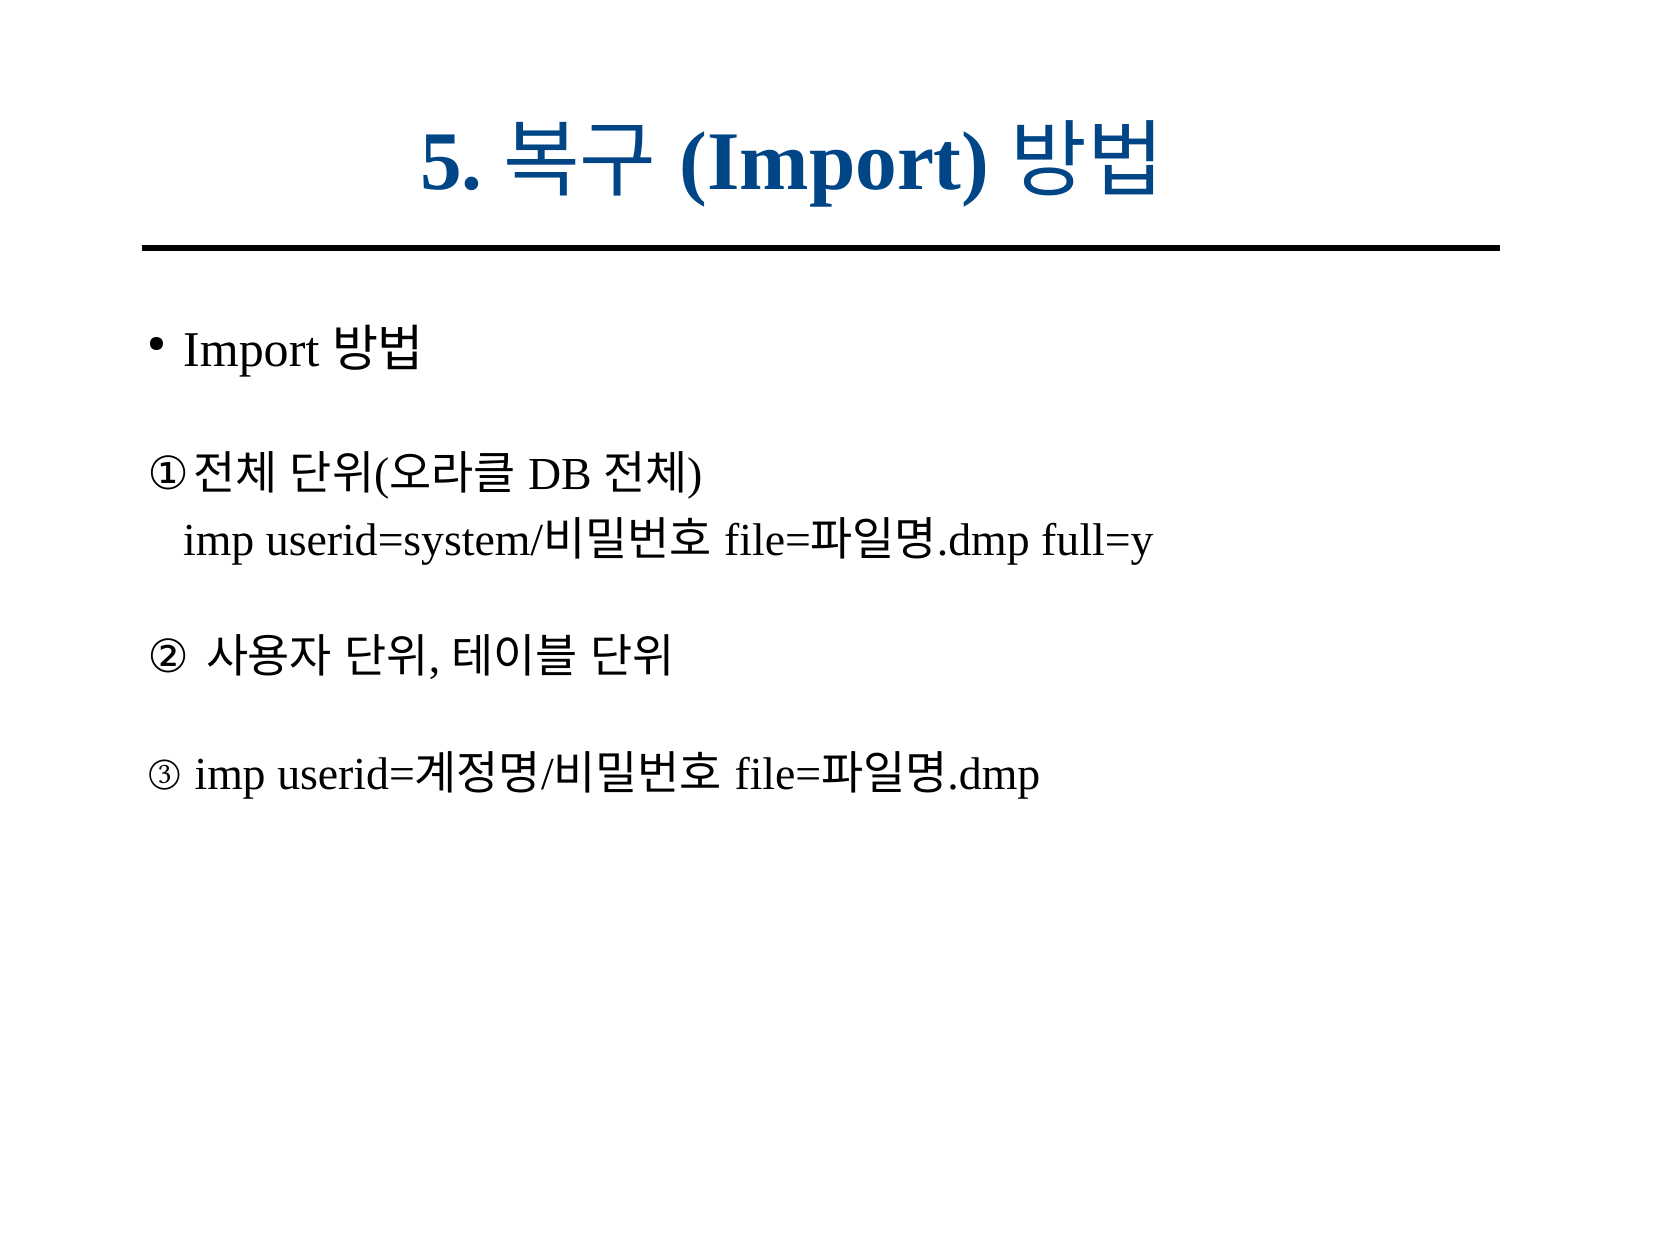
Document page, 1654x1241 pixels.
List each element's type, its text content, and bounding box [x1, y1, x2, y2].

title 5. 복구 (Import) 방법 [82, 49, 1571, 257]
text_box Import 방법 전체 단위(오라클 DB 전체) imp userid=system/비밀번호 file=파일명.dmp full=y 사용자 단위, 테이블 단위 imp userid=계정명/비밀번호 file=파일명.dmp [129, 289, 1495, 1099]
